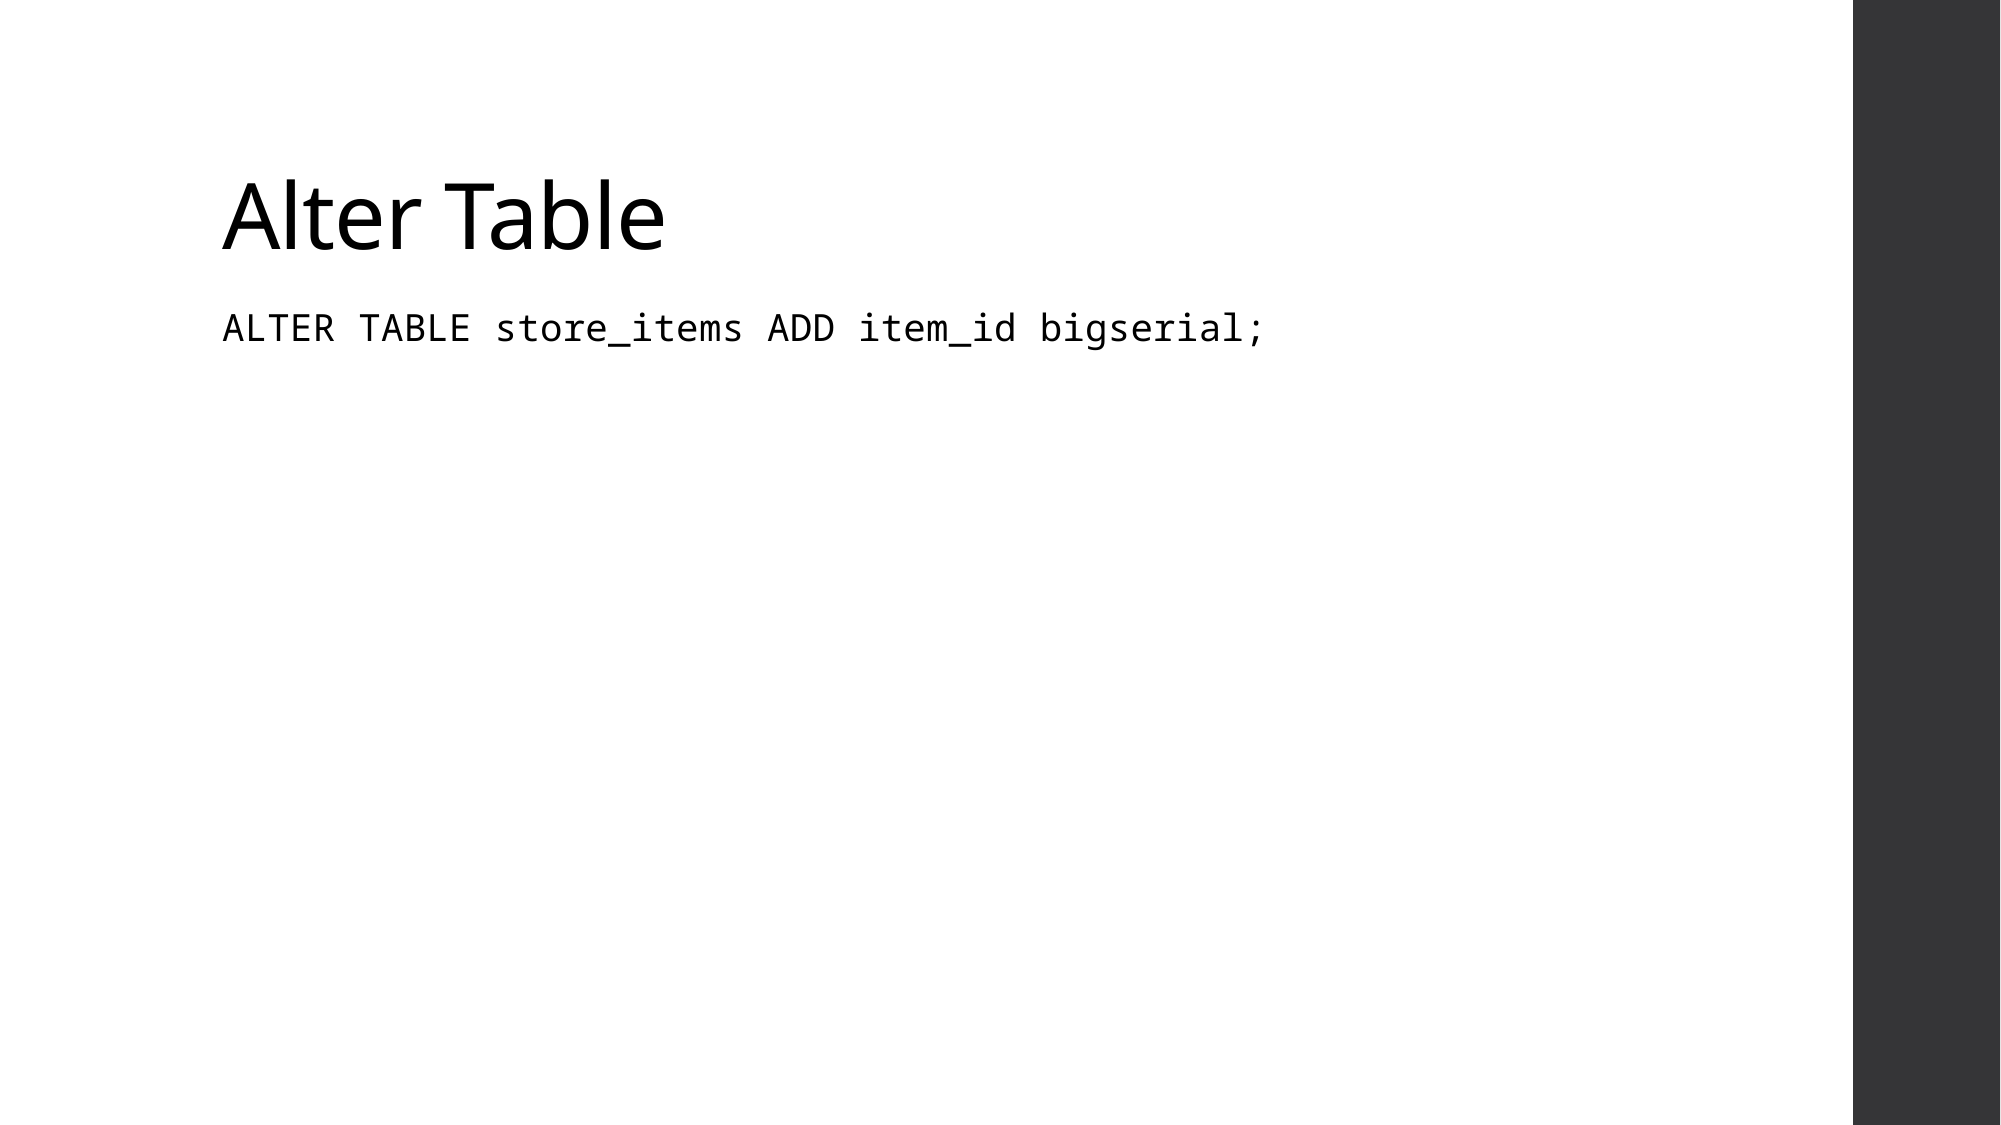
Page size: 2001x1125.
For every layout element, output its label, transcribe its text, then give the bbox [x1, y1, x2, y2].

list ALTER TABLE store_items ADD item_id bigserial; [206, 299, 1617, 1014]
title Alter Table [206, 60, 1797, 278]
